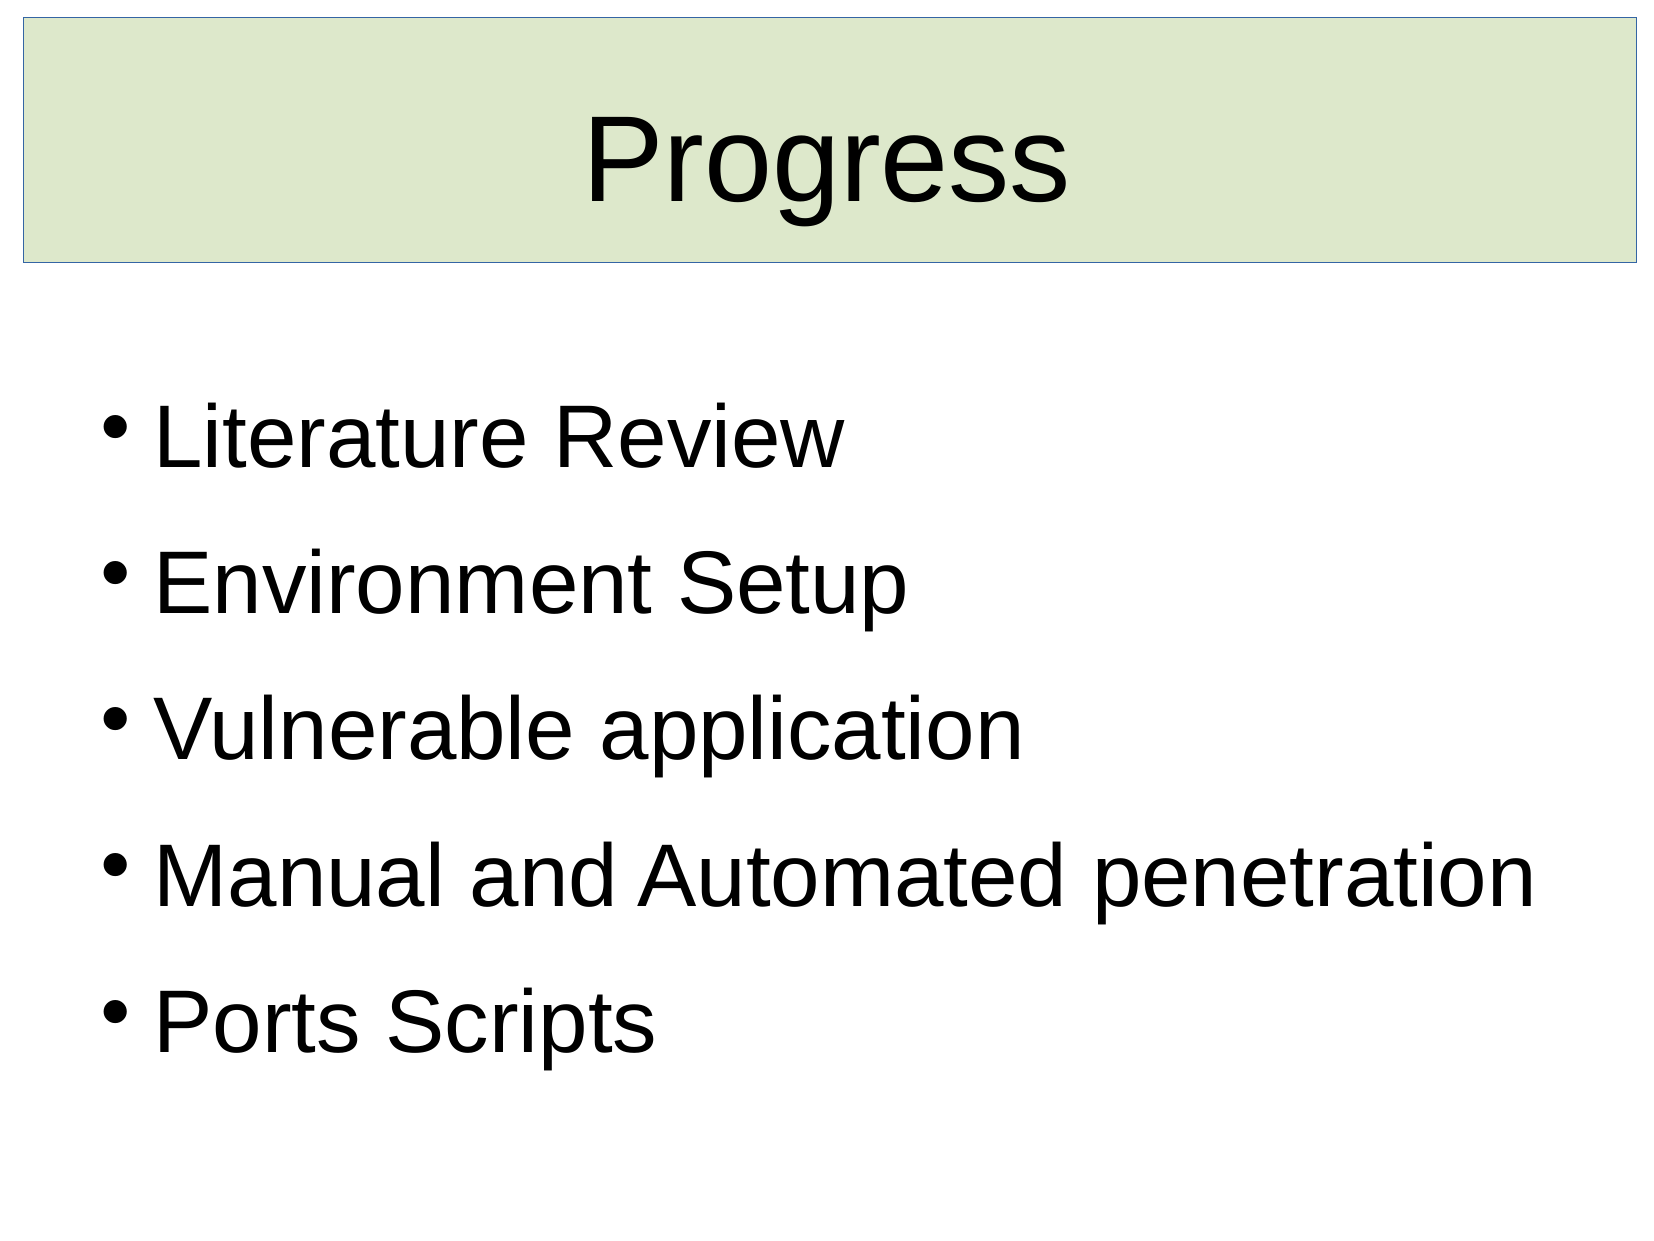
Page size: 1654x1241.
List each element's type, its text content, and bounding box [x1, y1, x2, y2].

text_box Progress [82, 49, 1571, 257]
text_box [23, 17, 1637, 263]
text_box Literature Review Environment Setup Vulnerable application Manual and Automated penetration Ports Scripts [82, 378, 1571, 1098]
